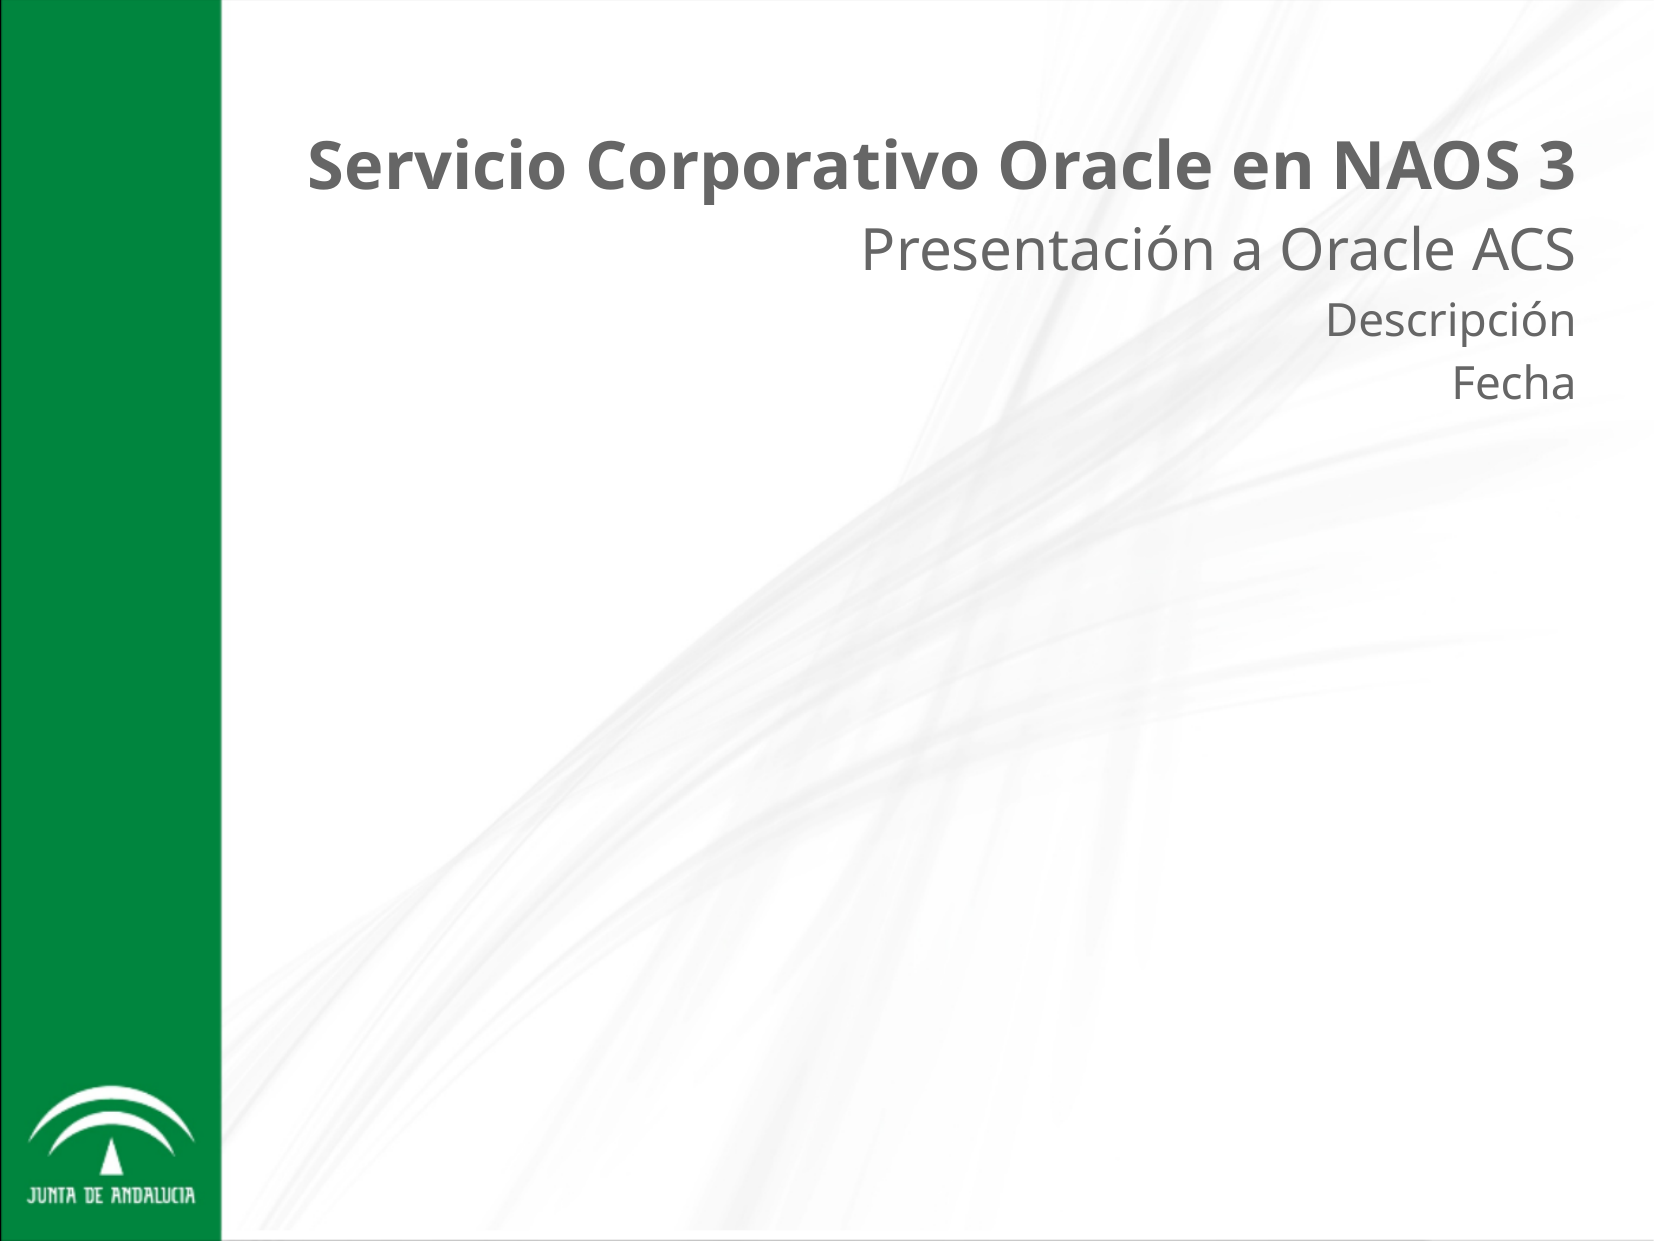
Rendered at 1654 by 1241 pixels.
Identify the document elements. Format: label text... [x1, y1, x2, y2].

picture [0, 0, 1654, 1241]
subtitle Servicio Corporativo Oracle en NAOS 3 Presentación a Oracle ACS Descripción Fecha [259, 37, 1577, 1123]
